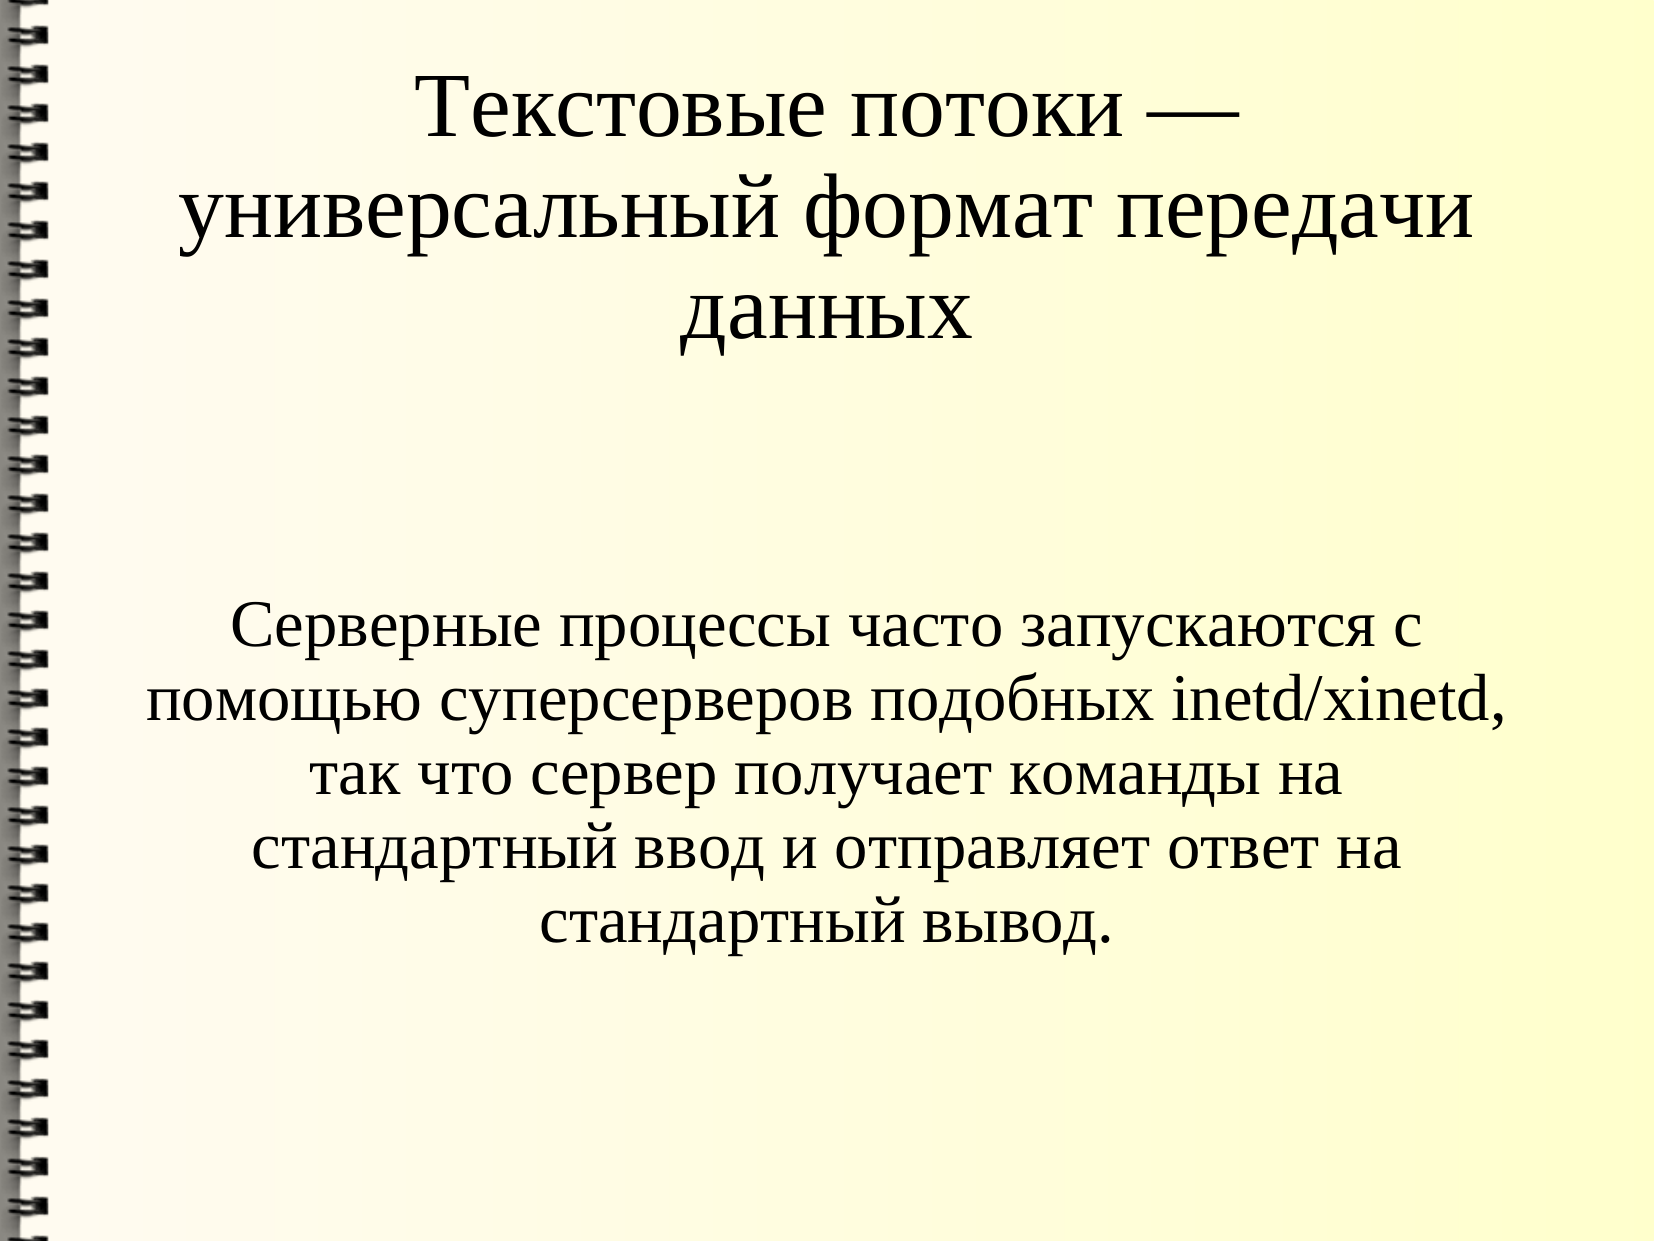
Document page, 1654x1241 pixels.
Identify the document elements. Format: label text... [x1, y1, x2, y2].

subtitle Серверные процессы часто запускаются с помощью суперсерверов подобных inetd/xinetd, так что сервер получает команды на стандартный ввод и отправляет ответ на стандартный вывод. [121, 344, 1534, 1200]
title Текстовые потоки — универсальный формат передачи данных [121, 54, 1534, 344]
picture [0, 0, 1654, 1241]
